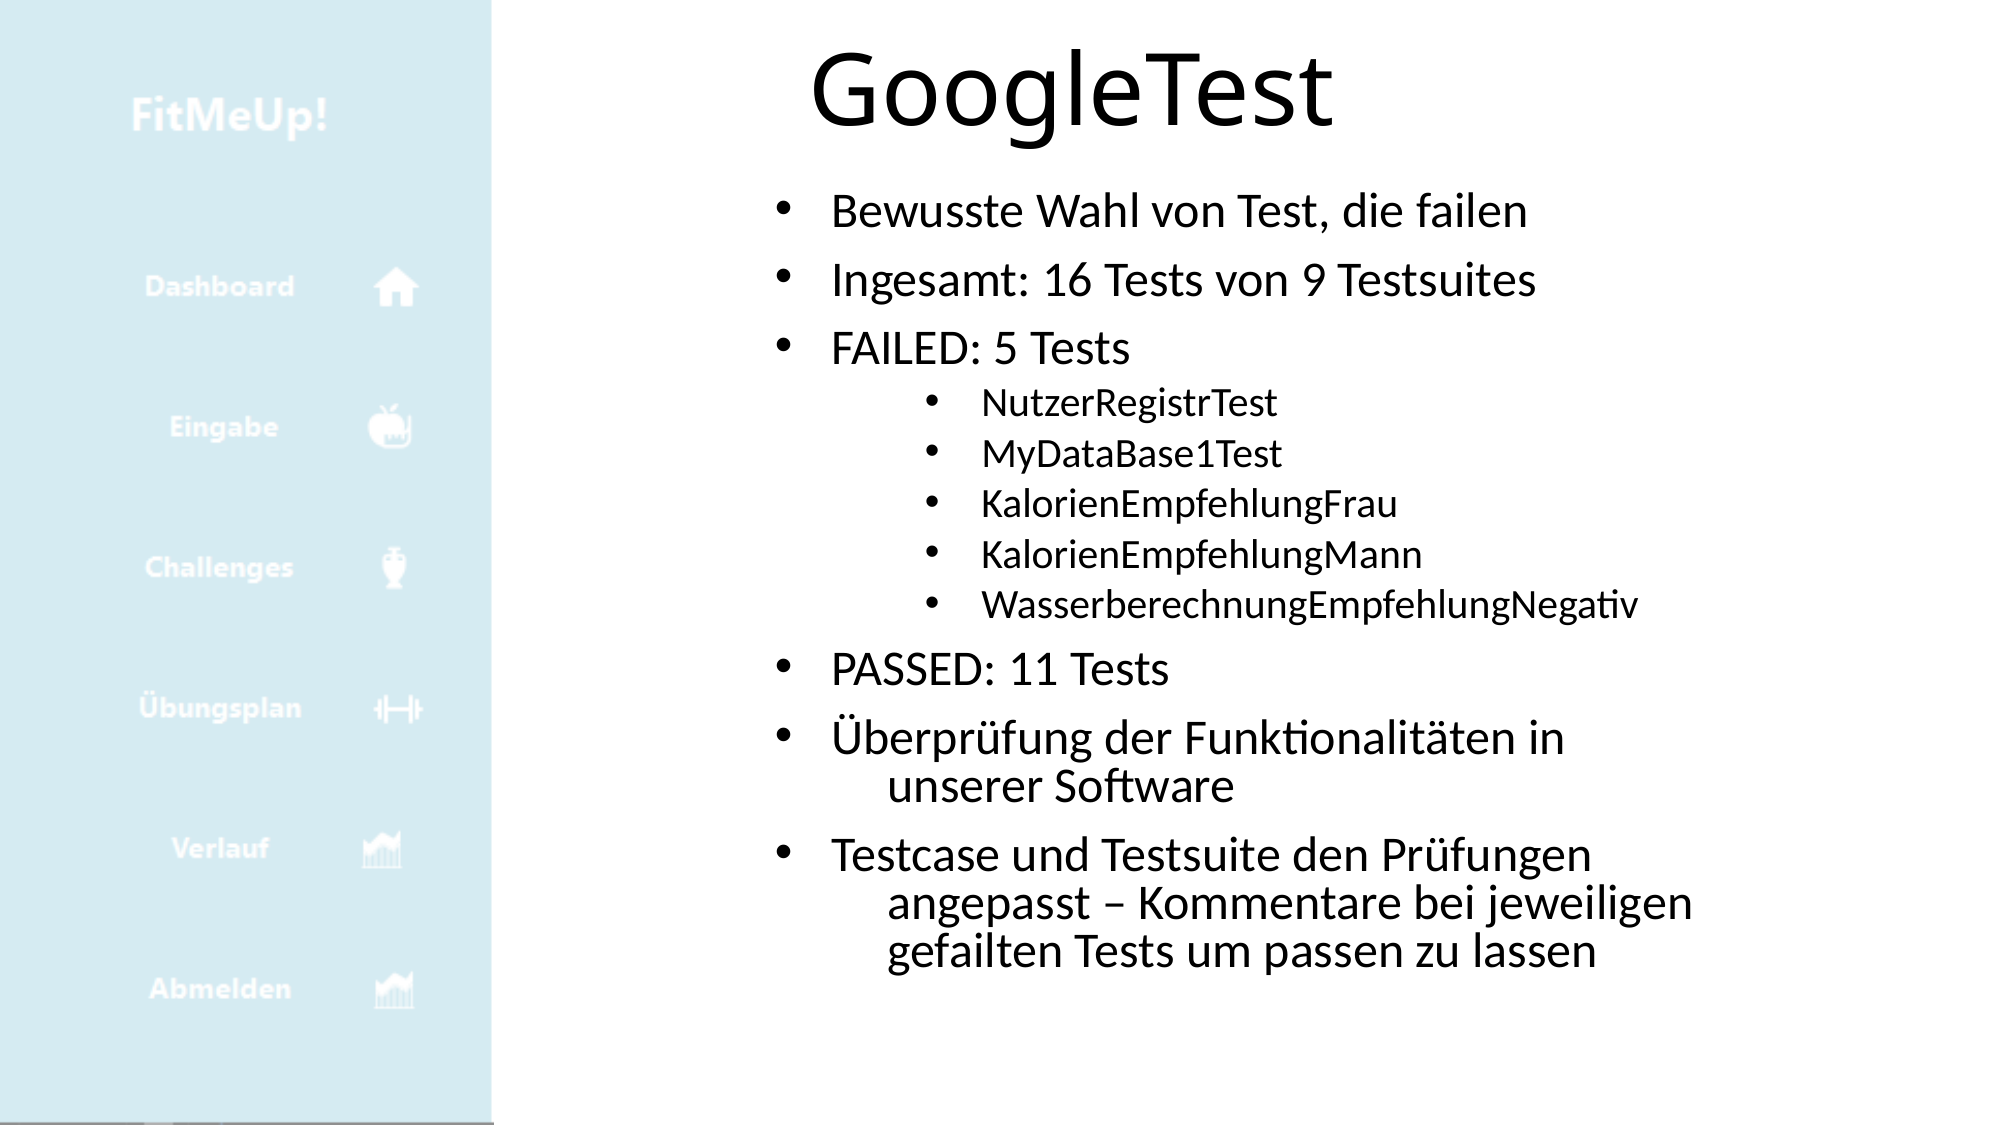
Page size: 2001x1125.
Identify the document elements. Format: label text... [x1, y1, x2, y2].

subtitle Bewusste Wahl von Test, die failen Ingesamt: 16 Tests von 9 Testsuites FAILED: 5 Tests NutzerRegistrTest MyDataBase1Test KalorienEmpfehlungFrau KalorienEmpfehlungMann WasserberechnungEmpfehlungNegativ PASSED: 11 Tests Überprüfung der Funktionalitäten in unserer Software Testcase und Testsuite den Prüfungen angepasst – Kommentare bei jeweiligen gefailten Tests um passen zu lassen [759, 181, 1715, 1009]
picture [0, 0, 494, 1125]
title GoogleTest [793, 0, 1749, 155]
